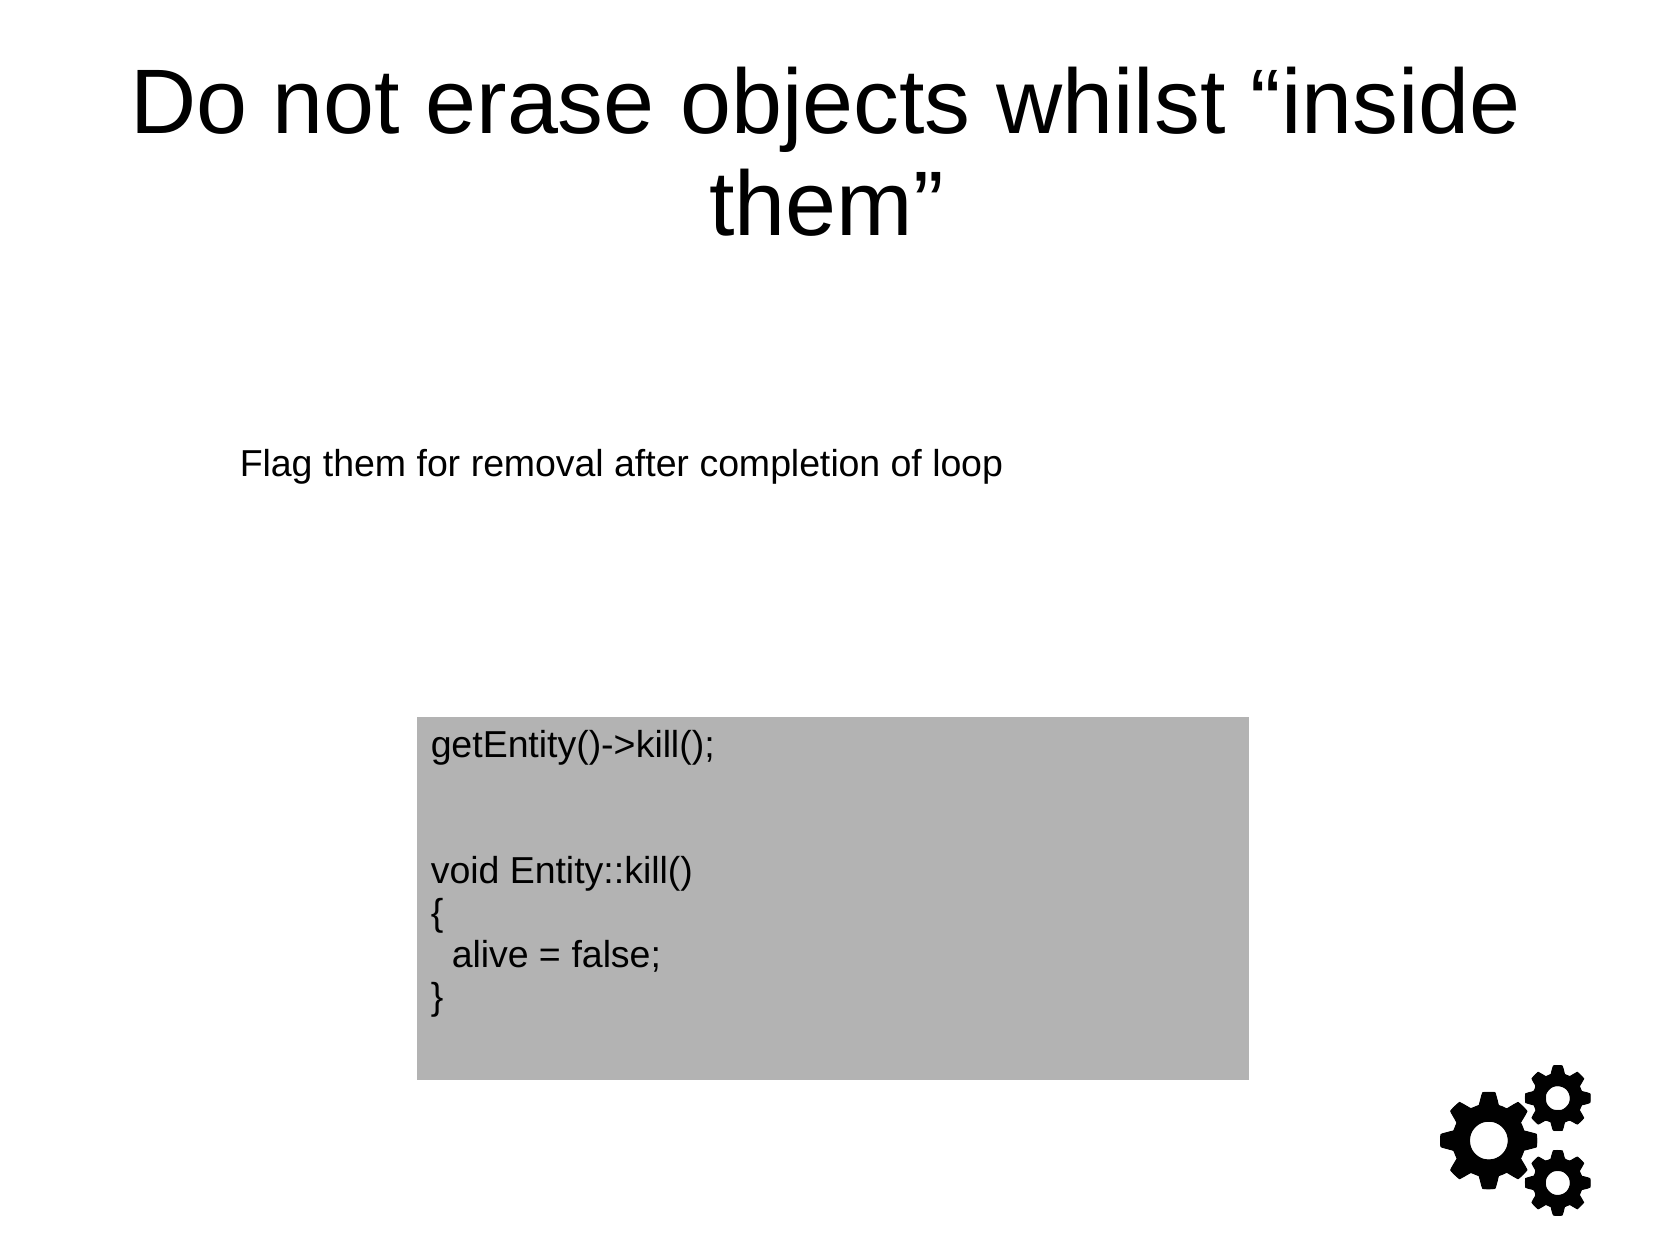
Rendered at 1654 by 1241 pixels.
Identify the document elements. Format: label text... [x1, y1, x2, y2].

title Do not erase objects whilst “inside them” [82, 49, 1571, 257]
table_header getEntity()->kill(); void Entity::kill() { alive = false; } [417, 717, 1249, 1080]
picture [1440, 1065, 1591, 1216]
text_box Flag them for removal after completion of loop [225, 435, 1381, 492]
